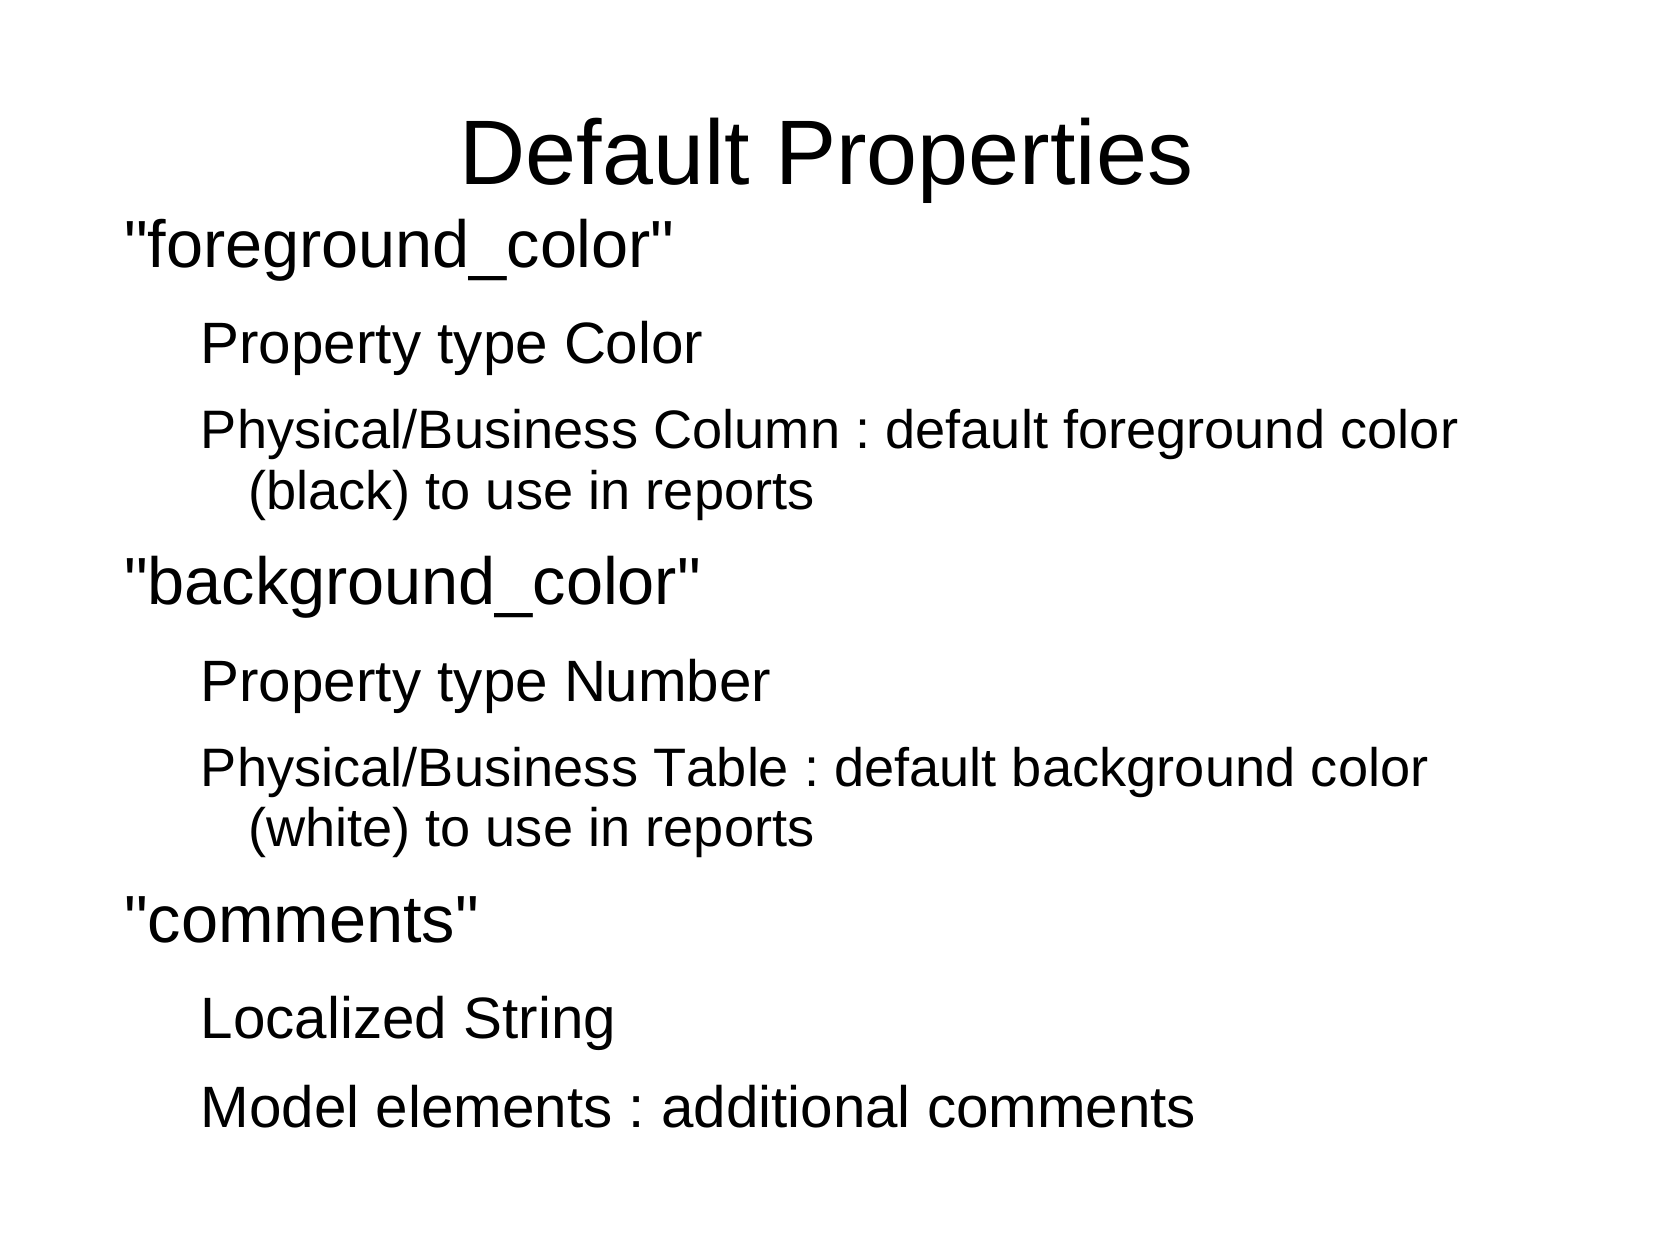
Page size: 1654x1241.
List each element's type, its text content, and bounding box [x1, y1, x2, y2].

title Default Properties [82, 49, 1571, 257]
list "foreground_color" Property type Color Physical/Business Column : default foreground color (black) to use in reports "background_color" Property type Number Physical/Business Table : default background color (white) to use in reports "comments" Localized String Model elements : additional comments [106, 206, 1595, 1211]
